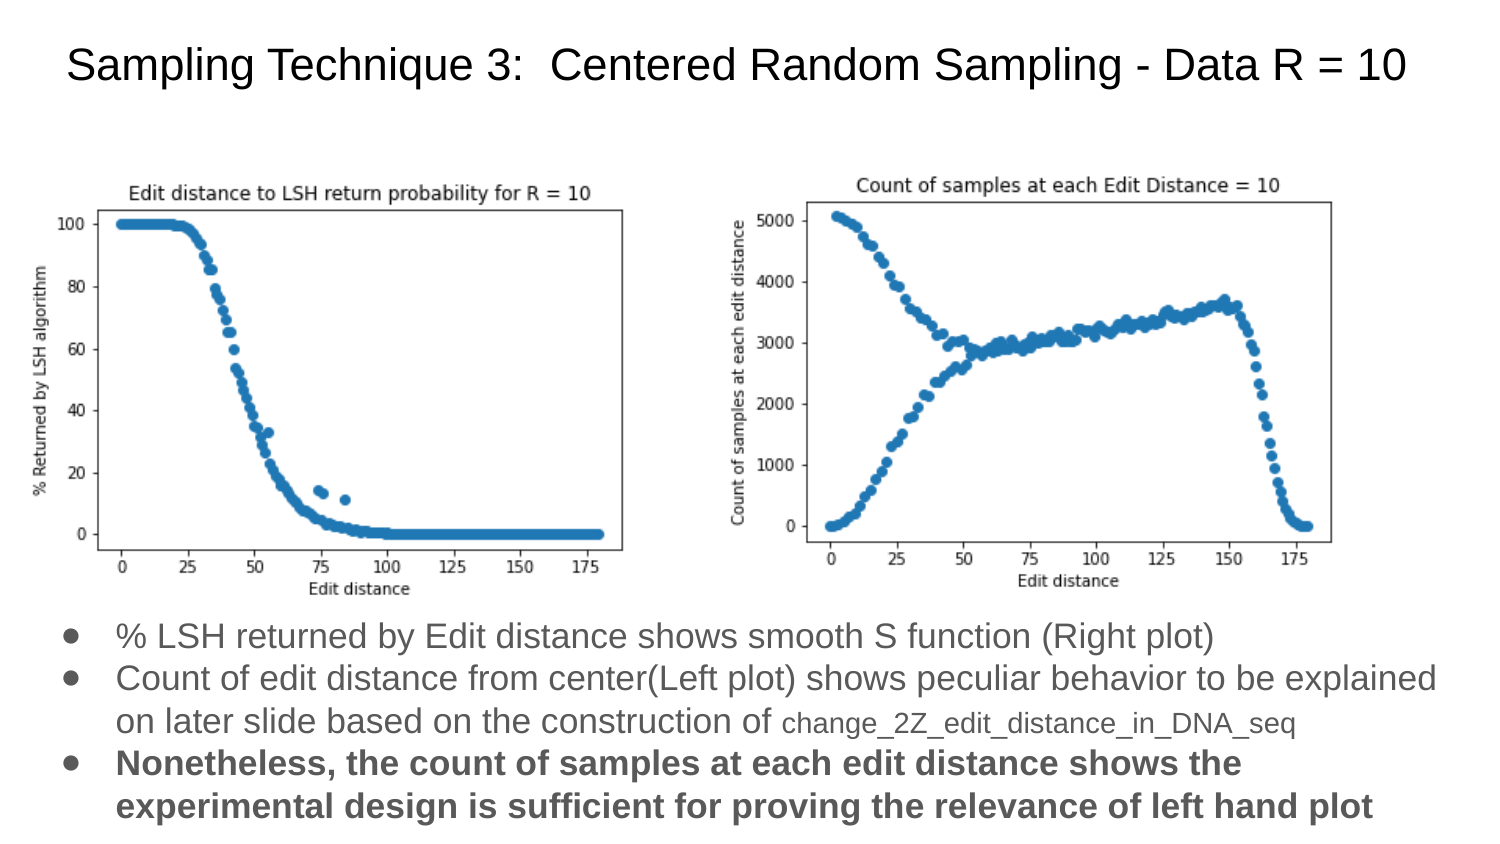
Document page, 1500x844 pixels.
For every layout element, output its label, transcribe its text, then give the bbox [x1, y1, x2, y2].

picture [13, 155, 689, 606]
picture [722, 147, 1398, 597]
title Sampling Technique 3: Centered Random Sampling - Data R = 10 [51, 20, 1449, 115]
text_box % LSH returned by Edit distance shows smooth S function (Right plot) Count of edit distance from center(Left plot) shows peculiar behavior to be explained on later slide based on the construction of change_2Z_edit_distance_in_DNA_seq Nonetheless, the count of samples at each edit distance shows the experimental design is sufficient for proving the relevance of left hand plot [25, 597, 1467, 780]
